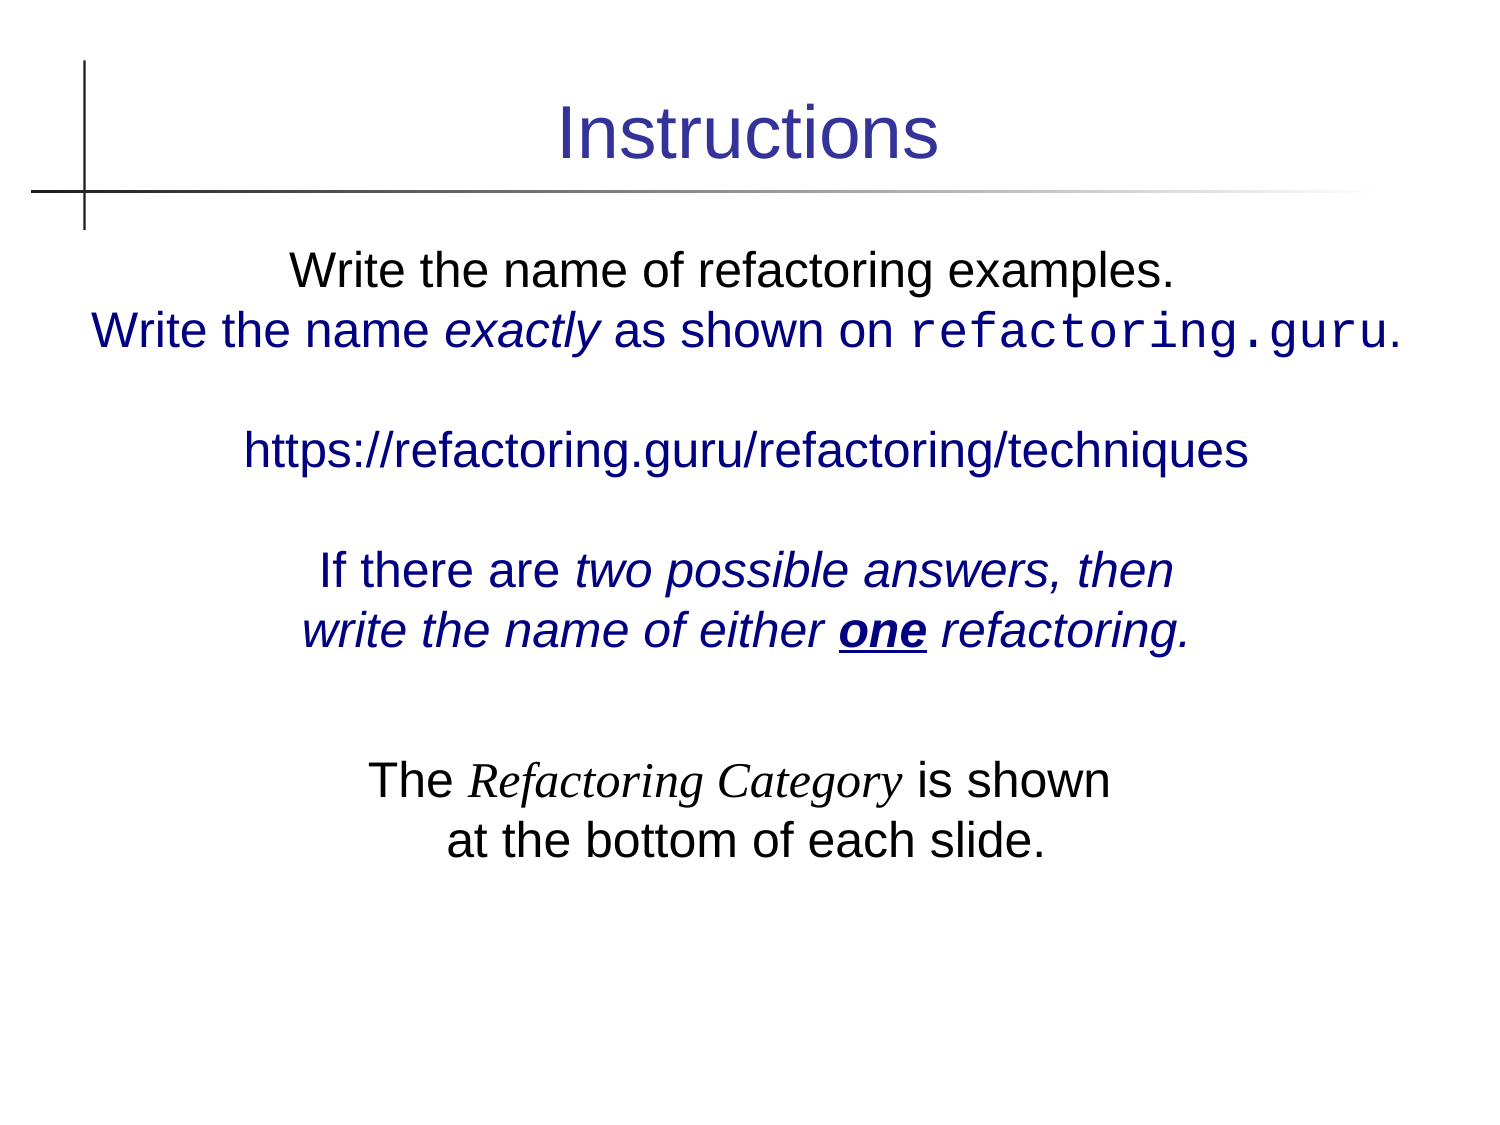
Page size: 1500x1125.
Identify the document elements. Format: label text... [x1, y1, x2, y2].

list Write the name of refactoring examples. Write the name exactly as shown on refactoring.guru. https://refactoring.guru/refactoring/techniques If there are two possible answers, then write the name of either one refactoring. The Refactoring Category is shown at the bottom of each slide. [68, 229, 1426, 960]
title Instructions [100, 42, 1397, 182]
